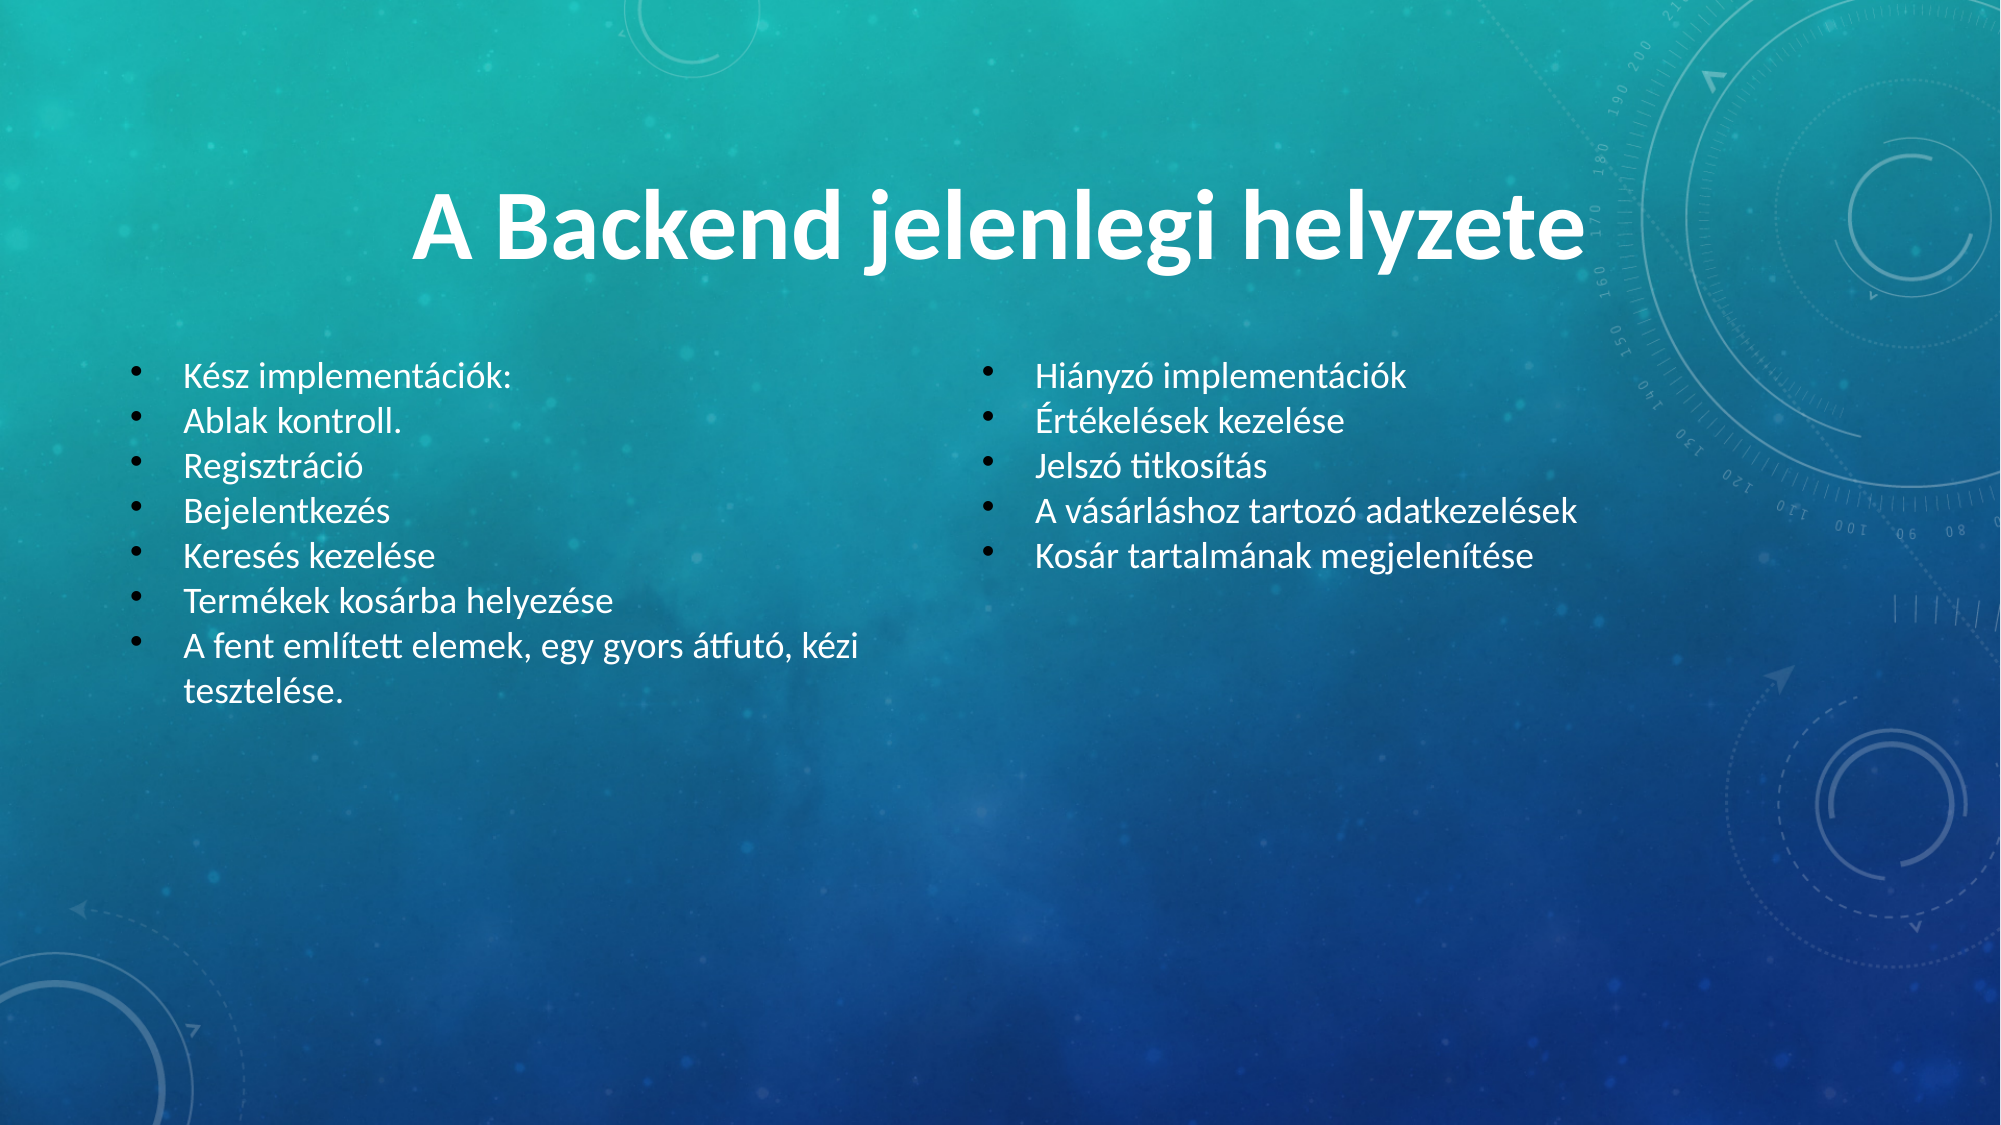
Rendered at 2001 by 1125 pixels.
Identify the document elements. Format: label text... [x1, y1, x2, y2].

text_box Hiányzó implementációk Értékelések kezelése Jelszó titkosítás A vásárláshoz tartozó adatkezelések Kosár tartalmának megjelenítése [964, 351, 1776, 950]
text_box A Backend jelenlegi helyzete [168, 99, 1831, 339]
text_box Kész implementációk: Ablak kontroll. Regisztráció Bejelentkezés Keresés kezelése Termékek kosárba helyezése A fent említett elemek, egy gyors átfutó, kézi tesztelése. [112, 351, 924, 950]
picture [0, 0, 2001, 1125]
